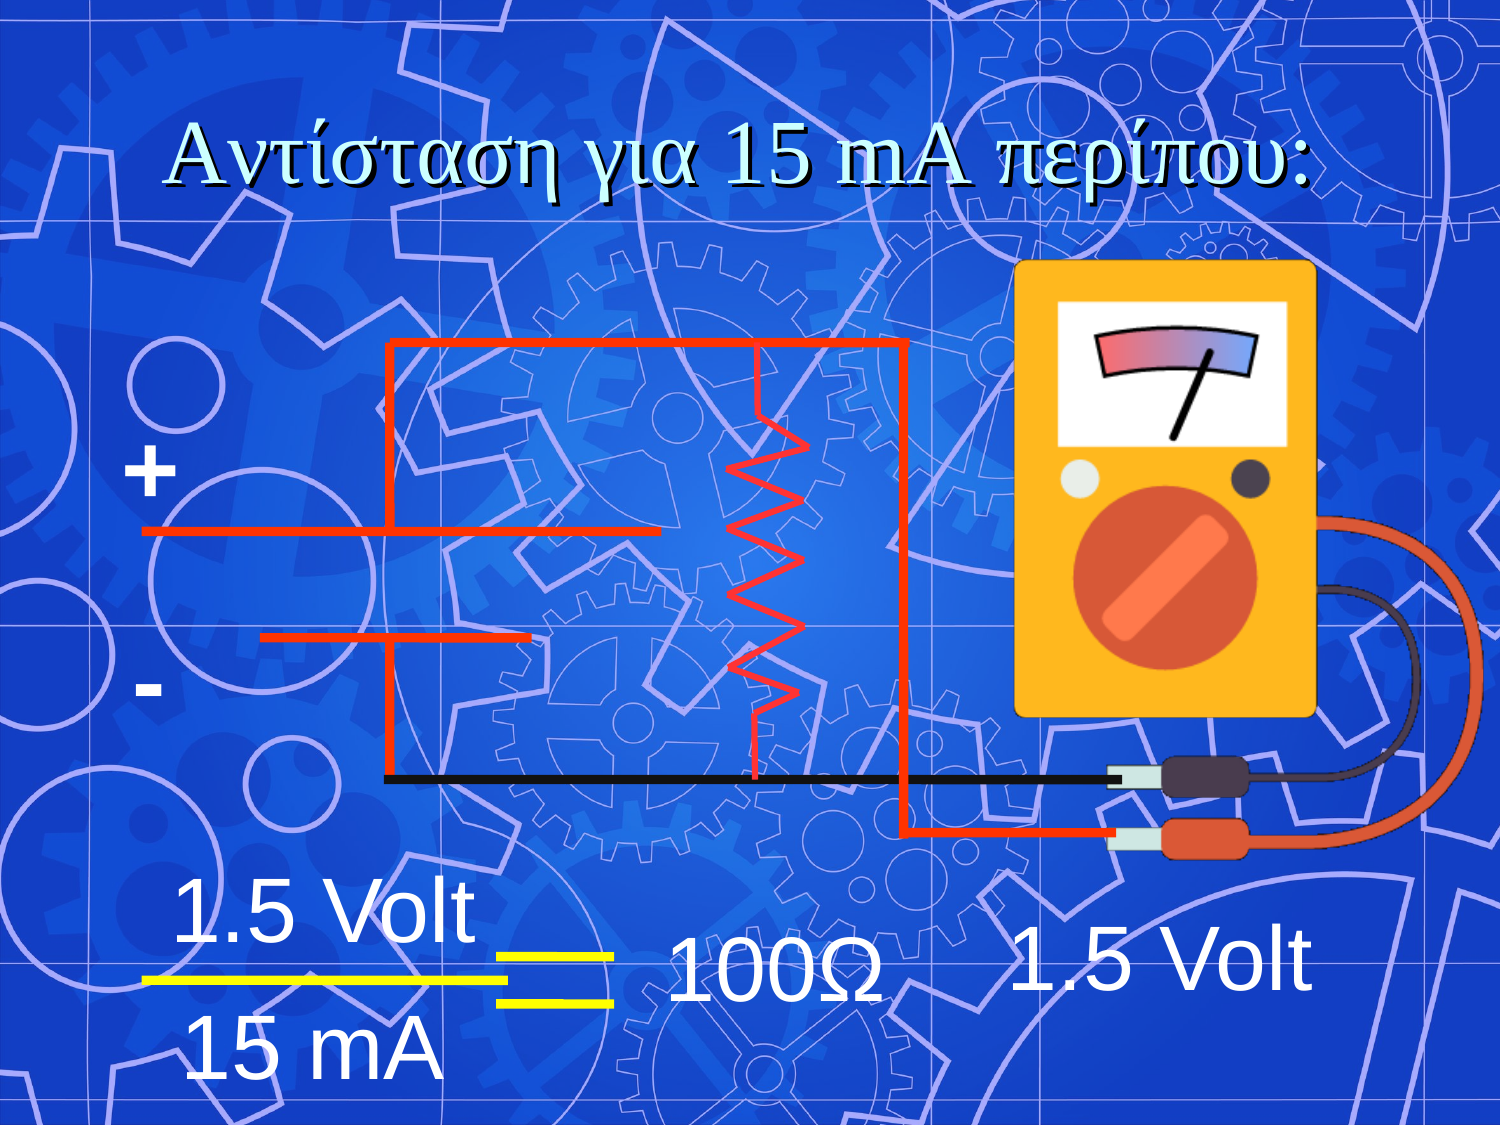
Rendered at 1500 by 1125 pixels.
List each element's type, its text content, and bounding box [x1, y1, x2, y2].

text_box 100Ω [649, 902, 901, 1028]
text_box 1.5 Volt [992, 890, 1334, 1016]
text_box + [106, 396, 201, 532]
picture [886, 348, 898, 774]
picture [886, 248, 1500, 873]
text_box - [118, 609, 213, 745]
text_box 1.5 Volt [155, 843, 497, 969]
text_box 15 mA [165, 985, 461, 1106]
title Αντίσταση για 15 mA περίπου: [35, 83, 1441, 179]
